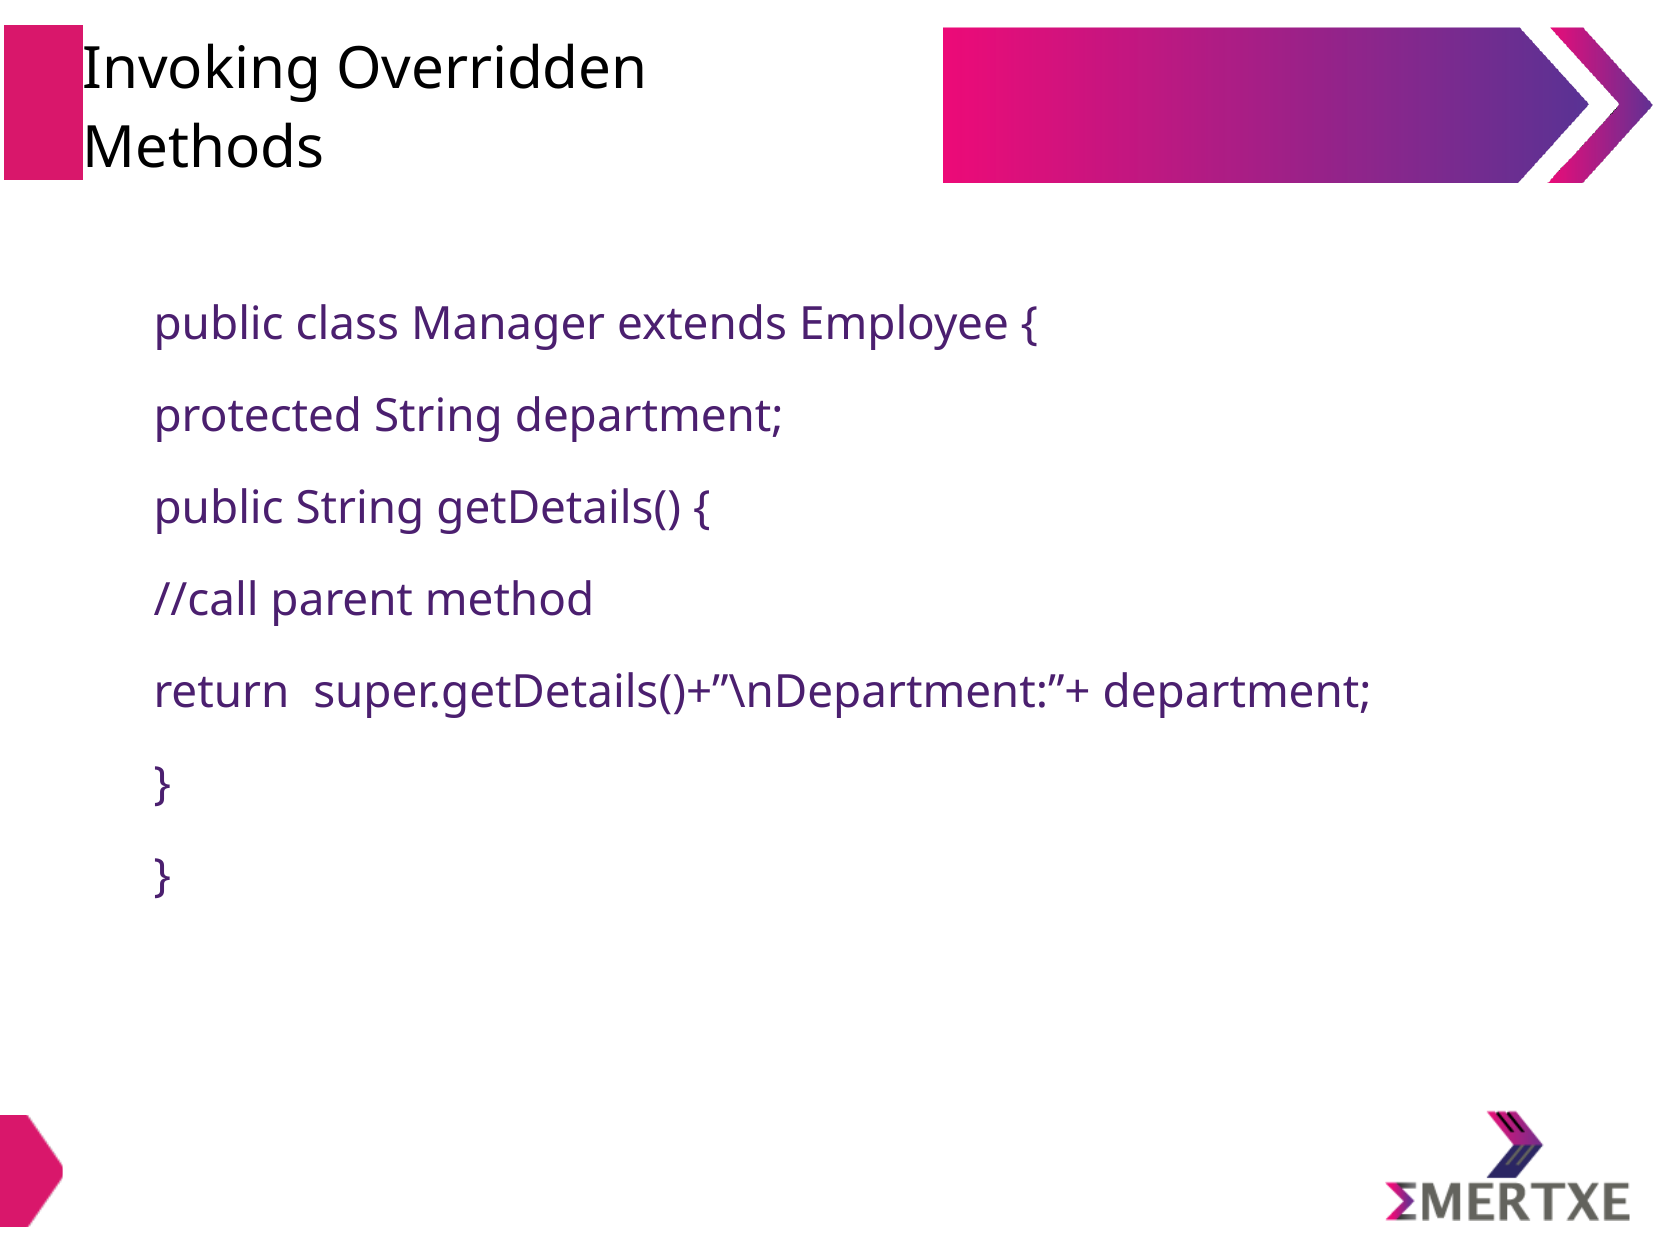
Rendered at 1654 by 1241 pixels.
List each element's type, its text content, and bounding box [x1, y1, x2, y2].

list public class Manager extends Employee { protected String department; public String getDetails() { //call parent method return super.getDetails()+”\nDepartment:”+ department; } } [82, 290, 1571, 1010]
picture [1385, 1107, 1631, 1221]
title Invoking Overridden Methods [82, 2, 1571, 210]
picture [1571, 27, 1653, 183]
